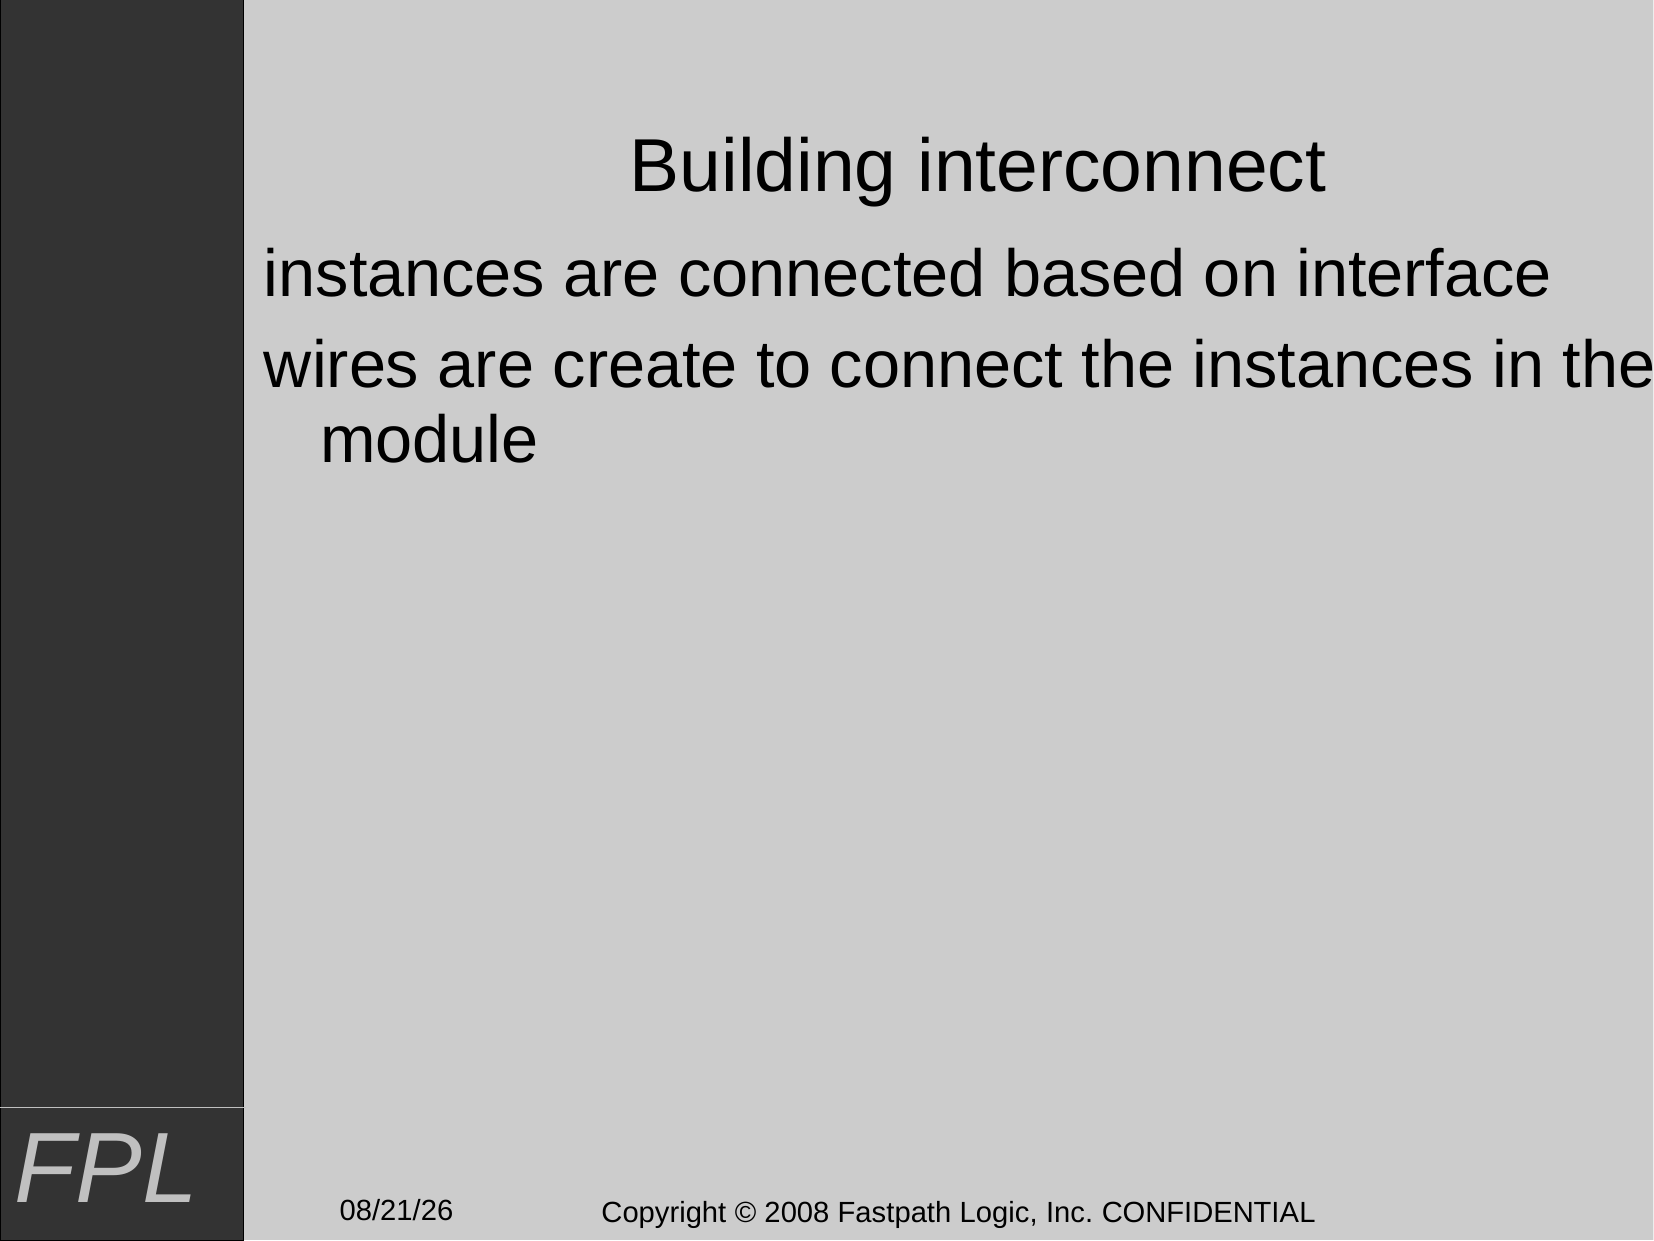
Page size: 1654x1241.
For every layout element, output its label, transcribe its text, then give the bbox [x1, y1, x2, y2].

list instances are connected based on interface wires are create to connect the instances in the module [263, 235, 1654, 1148]
title Building interconnect [427, 57, 1530, 235]
